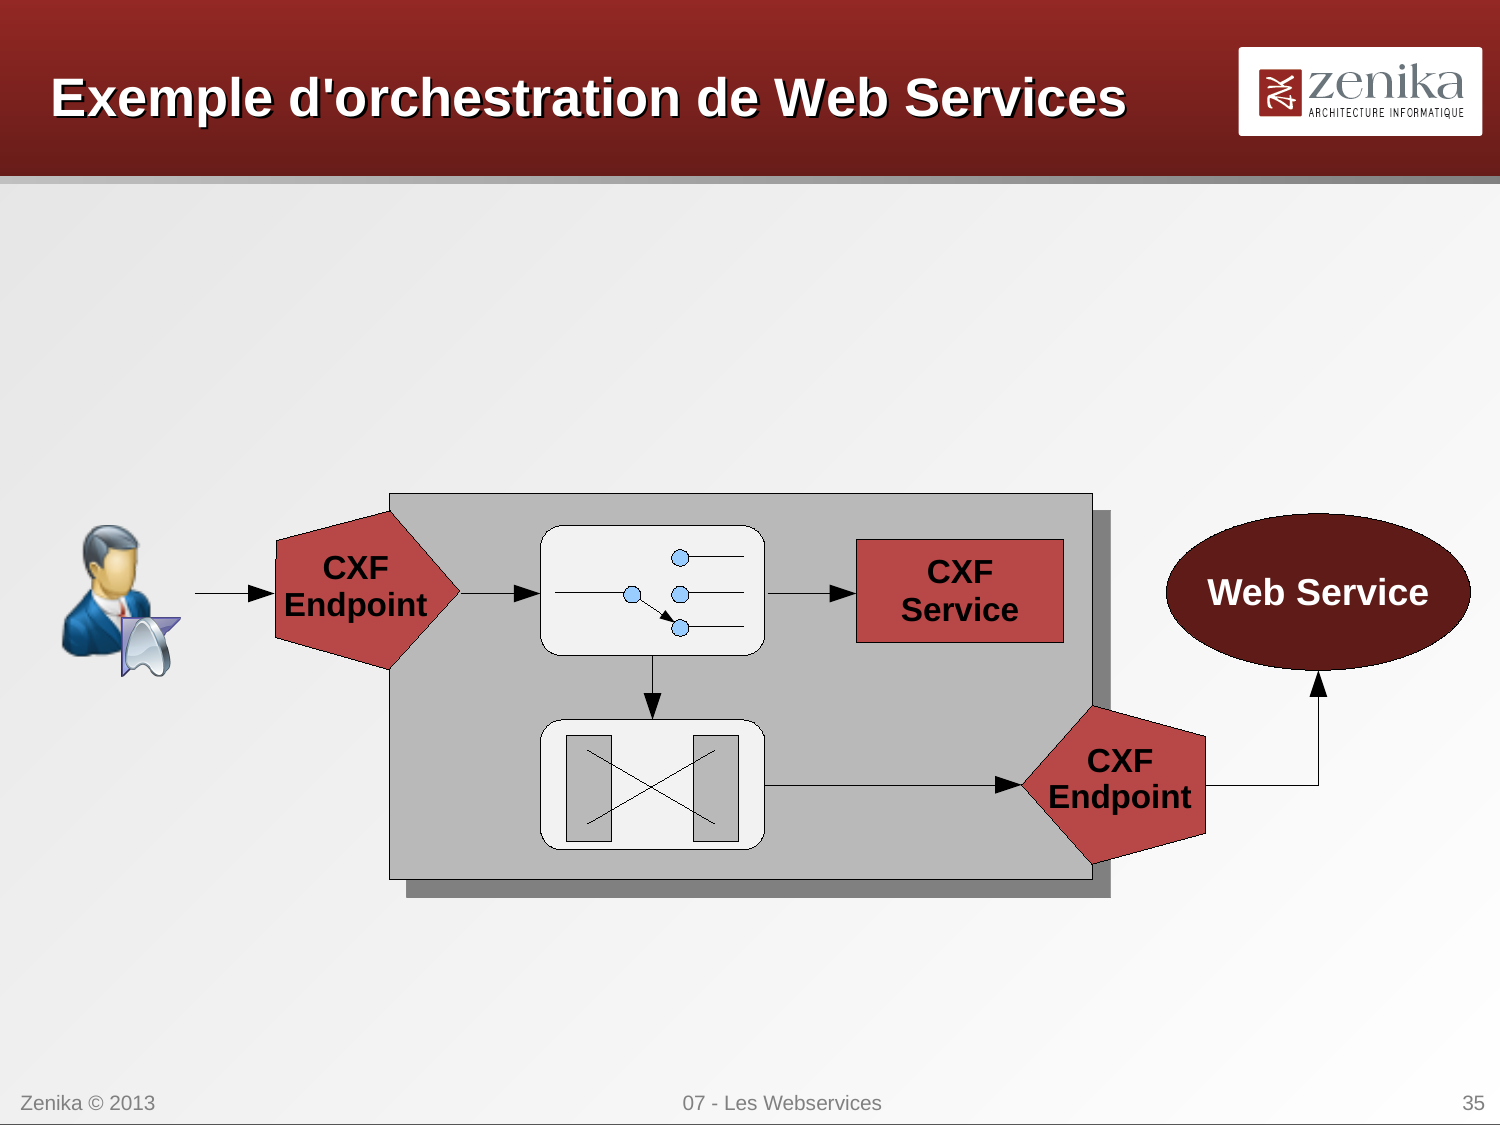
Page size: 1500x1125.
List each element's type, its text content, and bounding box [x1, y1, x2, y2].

title Exemple d'orchestration de Web Services [50, 22, 1206, 172]
text_box CXF Endpoint [269, 542, 443, 631]
text_box [275, 493, 1206, 880]
text_box Web Service [1166, 513, 1471, 671]
picture [1257, 58, 1464, 125]
picture [44, 525, 181, 677]
text_box CXF Endpoint [1033, 734, 1207, 824]
text_box CXF Service [856, 539, 1064, 643]
